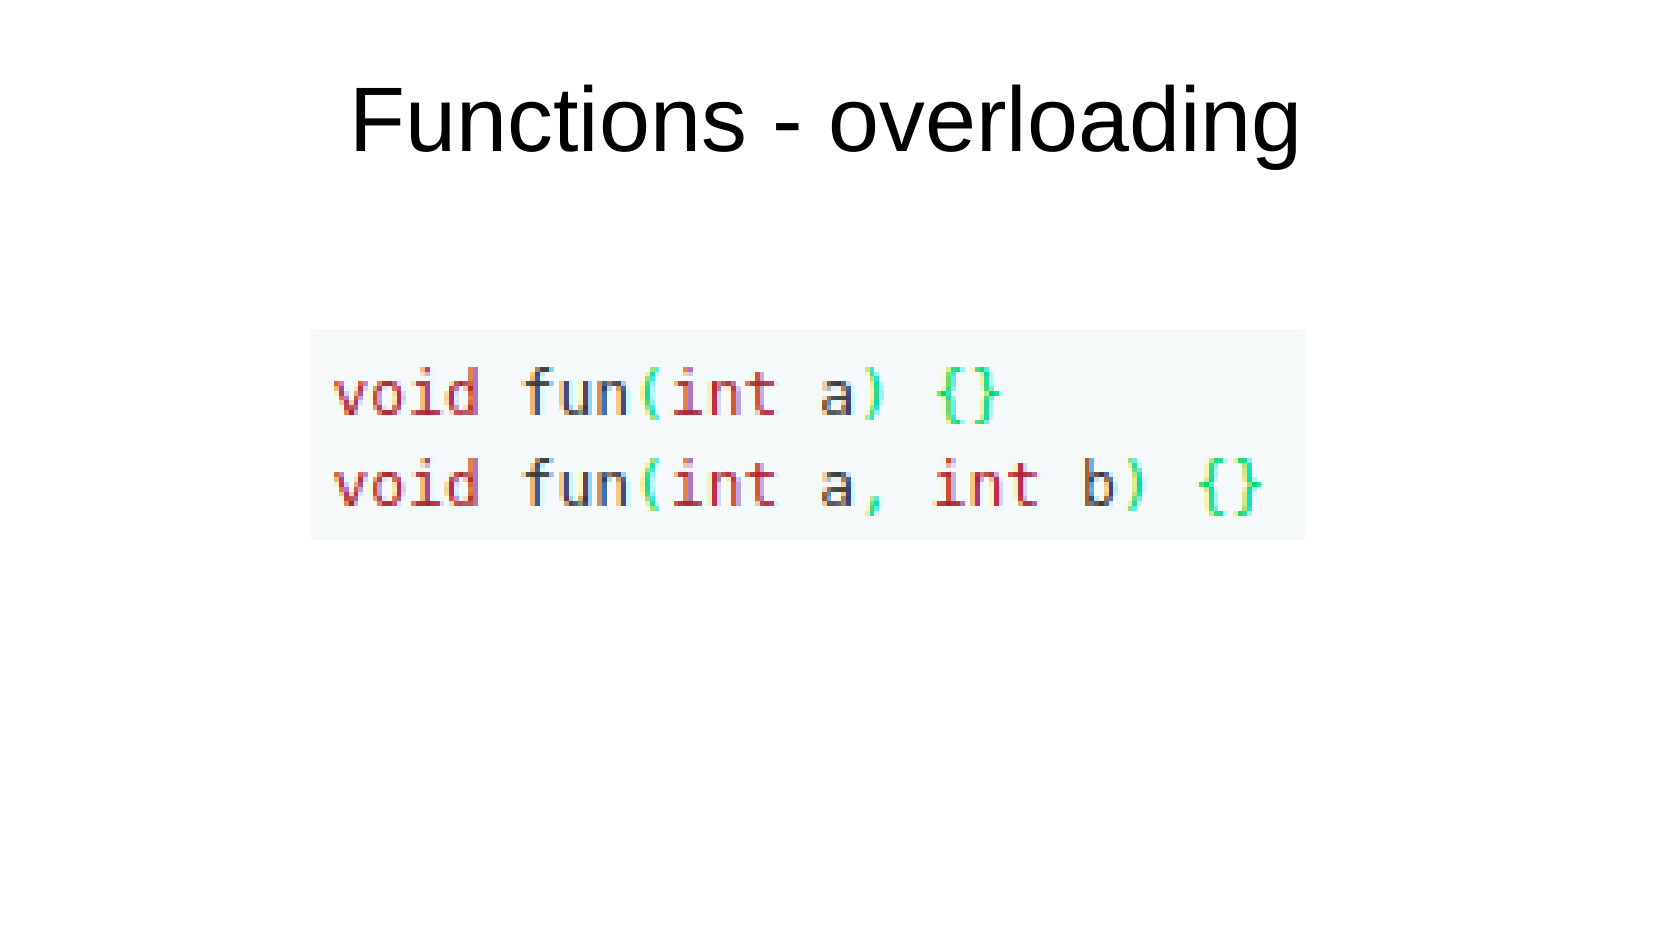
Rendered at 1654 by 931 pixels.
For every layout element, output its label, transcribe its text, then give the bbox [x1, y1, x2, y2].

title Functions - overloading [82, 37, 1571, 193]
picture [311, 329, 1305, 540]
